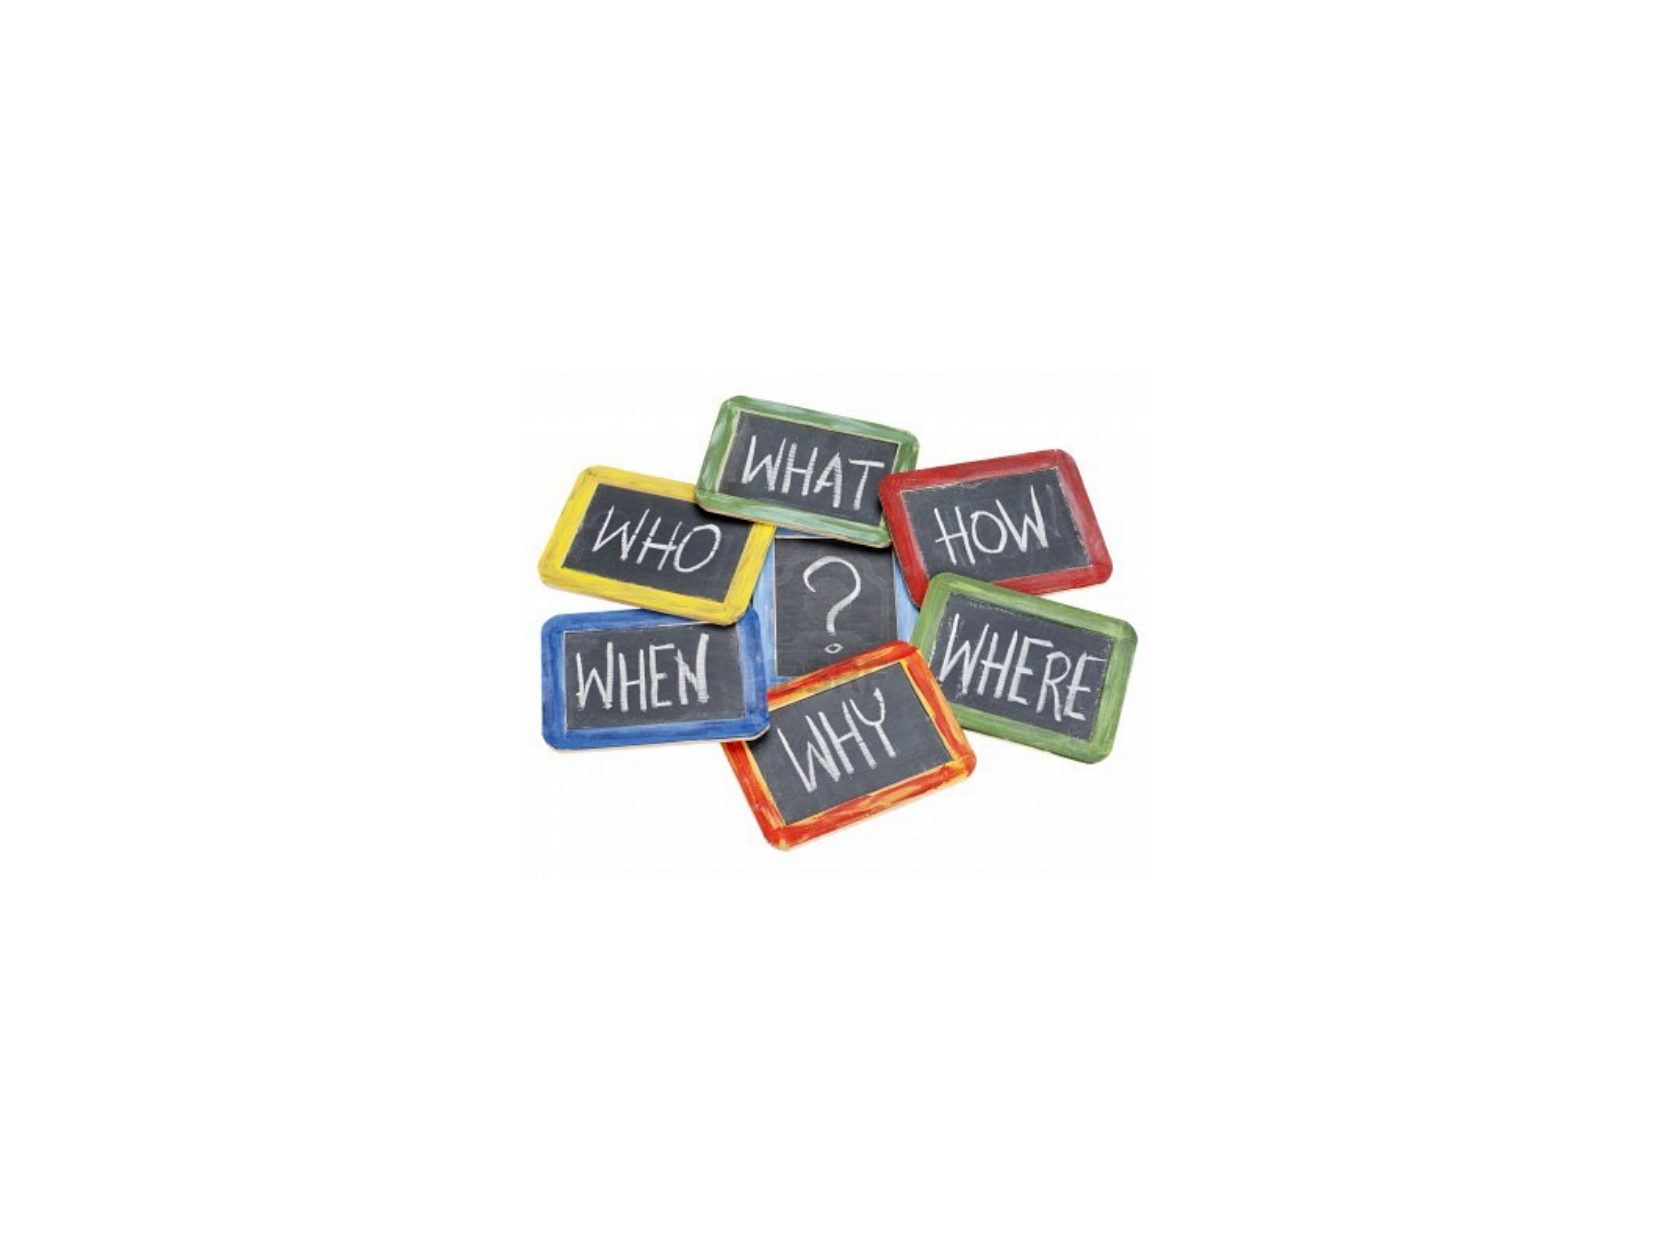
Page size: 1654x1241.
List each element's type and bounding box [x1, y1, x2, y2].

picture [523, 371, 1149, 879]
